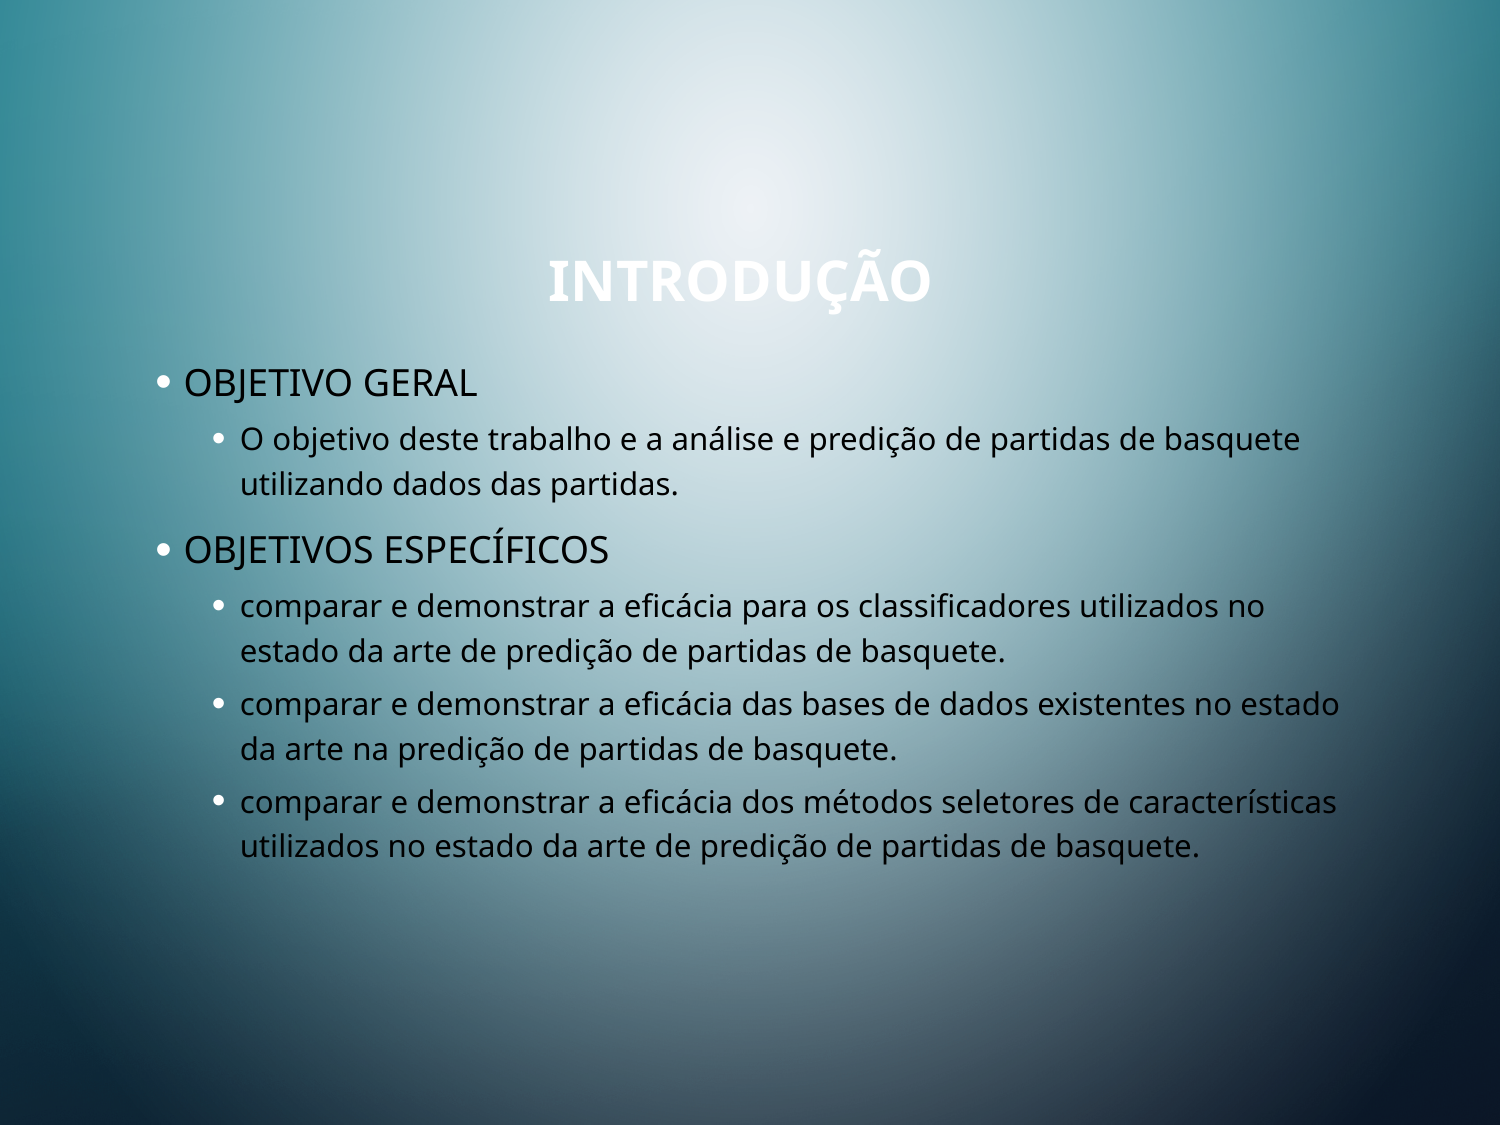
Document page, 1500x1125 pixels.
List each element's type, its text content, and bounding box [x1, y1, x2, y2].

title Introdução [140, 216, 1360, 342]
list OBJETIVO GERAL O objetivo deste trabalho e a análise e predição de partidas de basquete utilizando dados das partidas. OBJETIVOS ESPECÍFICOS comparar e demonstrar a eficácia para os classificadores utilizados no estado da arte de predição de partidas de basquete. comparar e demonstrar a eficácia das bases de dados existentes no estado da arte na predição de partidas de basquete. comparar e demonstrar a eficácia dos métodos seletores de características utilizados no estado da arte de predição de partidas de basquete. [140, 342, 1360, 883]
picture [0, 0, 1500, 1125]
